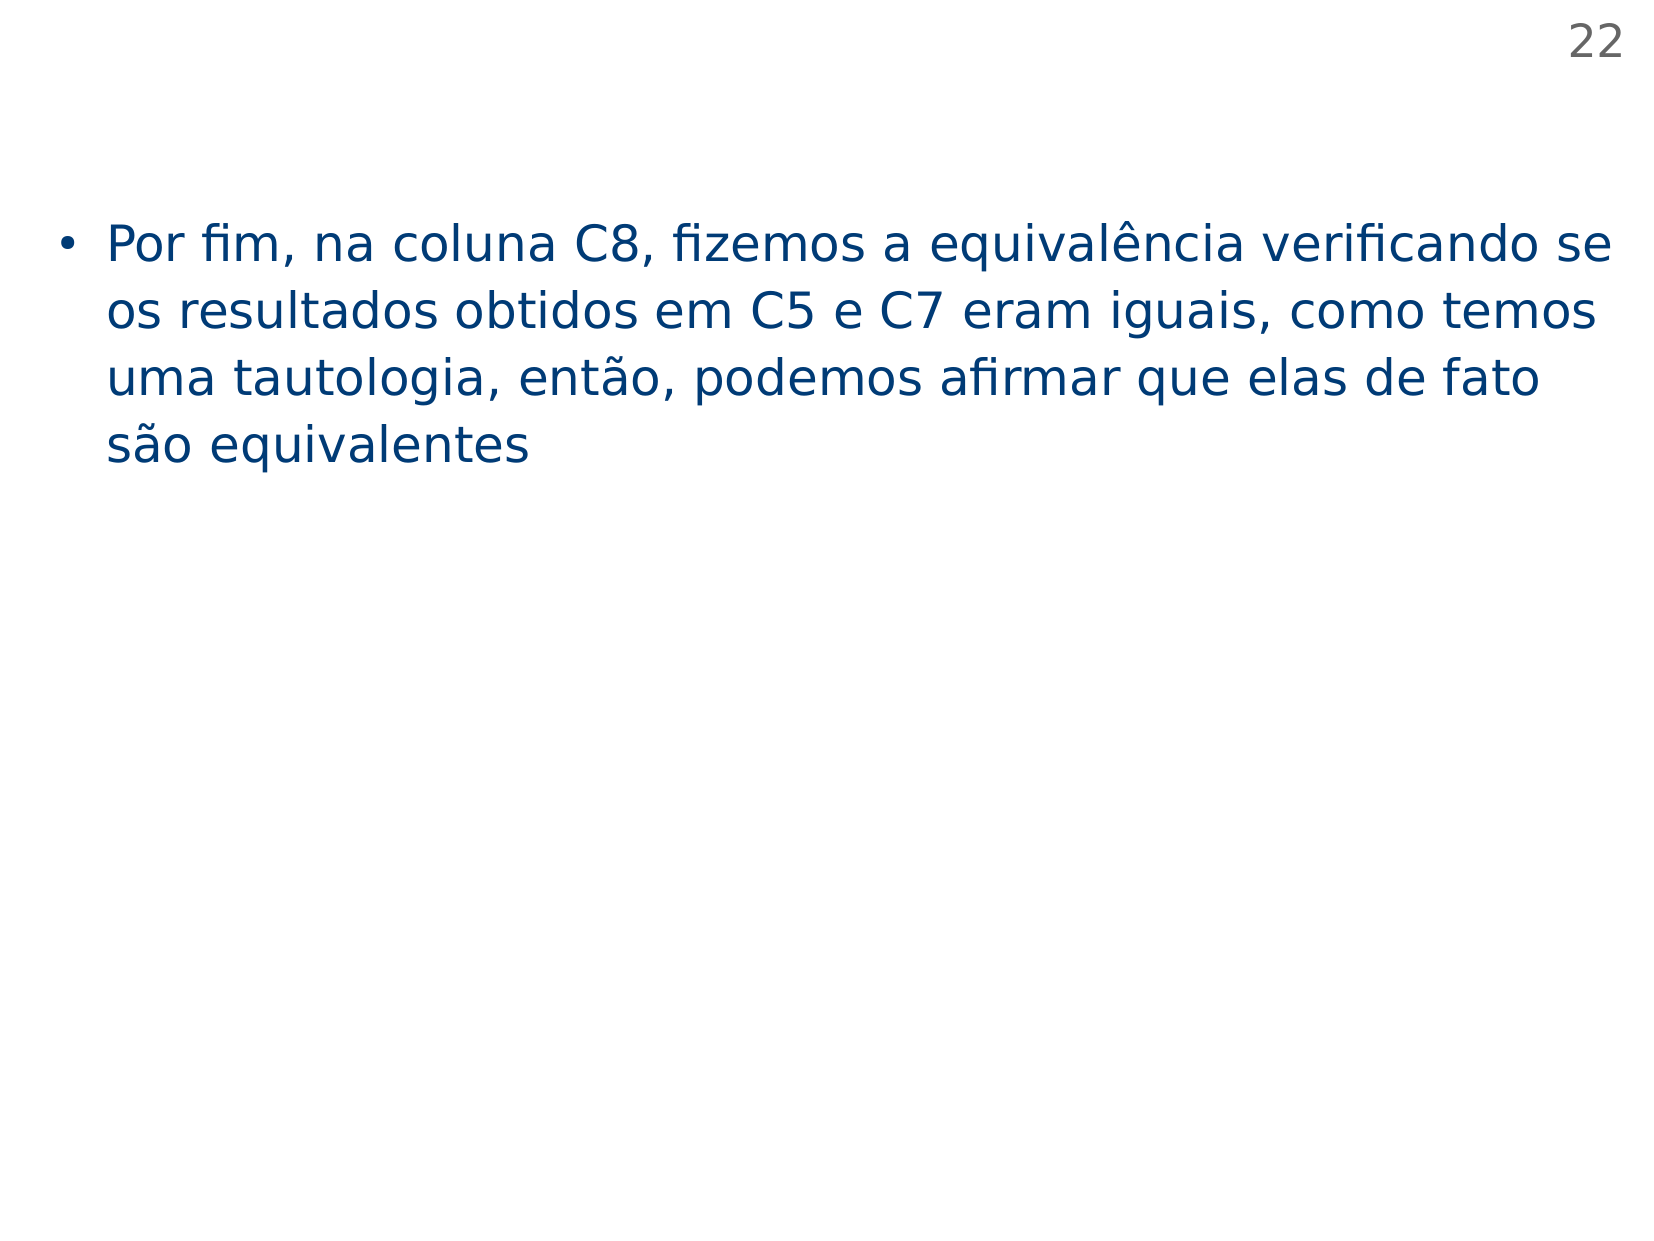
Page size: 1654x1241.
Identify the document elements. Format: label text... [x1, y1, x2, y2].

list Por fim, na coluna C8, fizemos a equivalência verificando se os resultados obtidos em C5 e C7 eram iguais, como temos uma tautologia, então, podemos afirmar que elas de fato são equivalentes [59, 206, 1625, 1211]
